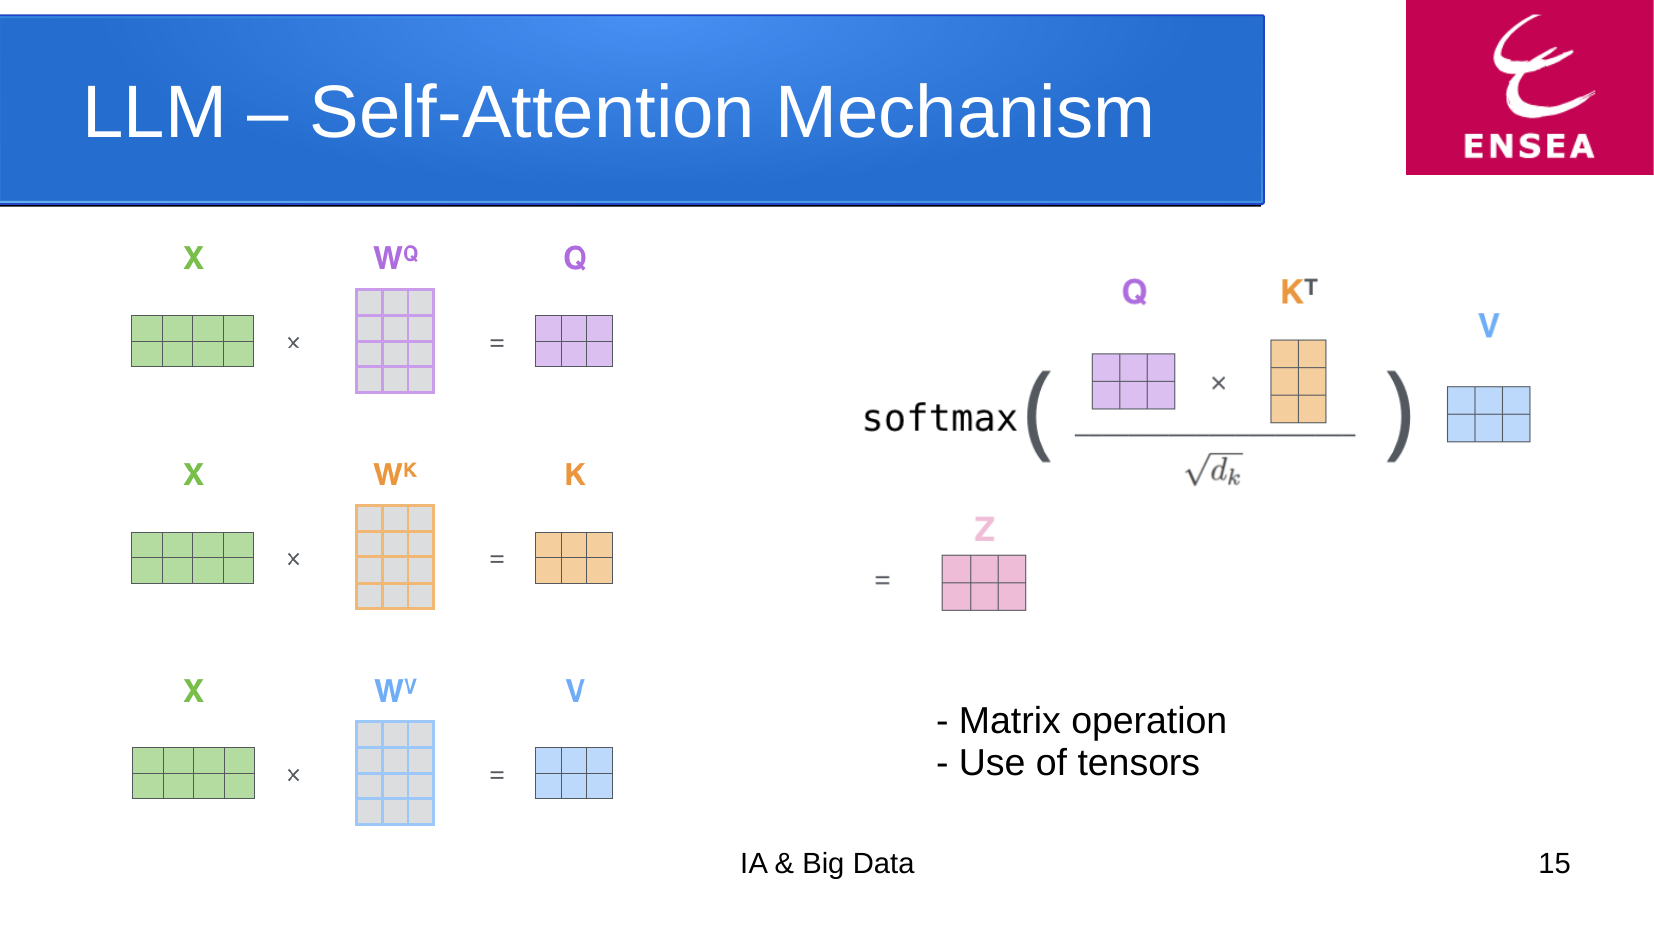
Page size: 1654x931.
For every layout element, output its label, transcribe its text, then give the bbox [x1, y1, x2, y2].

text_box - Matrix operation - Use of tensors [921, 691, 1270, 810]
picture [59, 224, 698, 843]
title LLM – Self-Attention Mechanism [82, 35, 1235, 189]
picture [1406, 0, 1654, 175]
picture [744, 259, 1595, 630]
